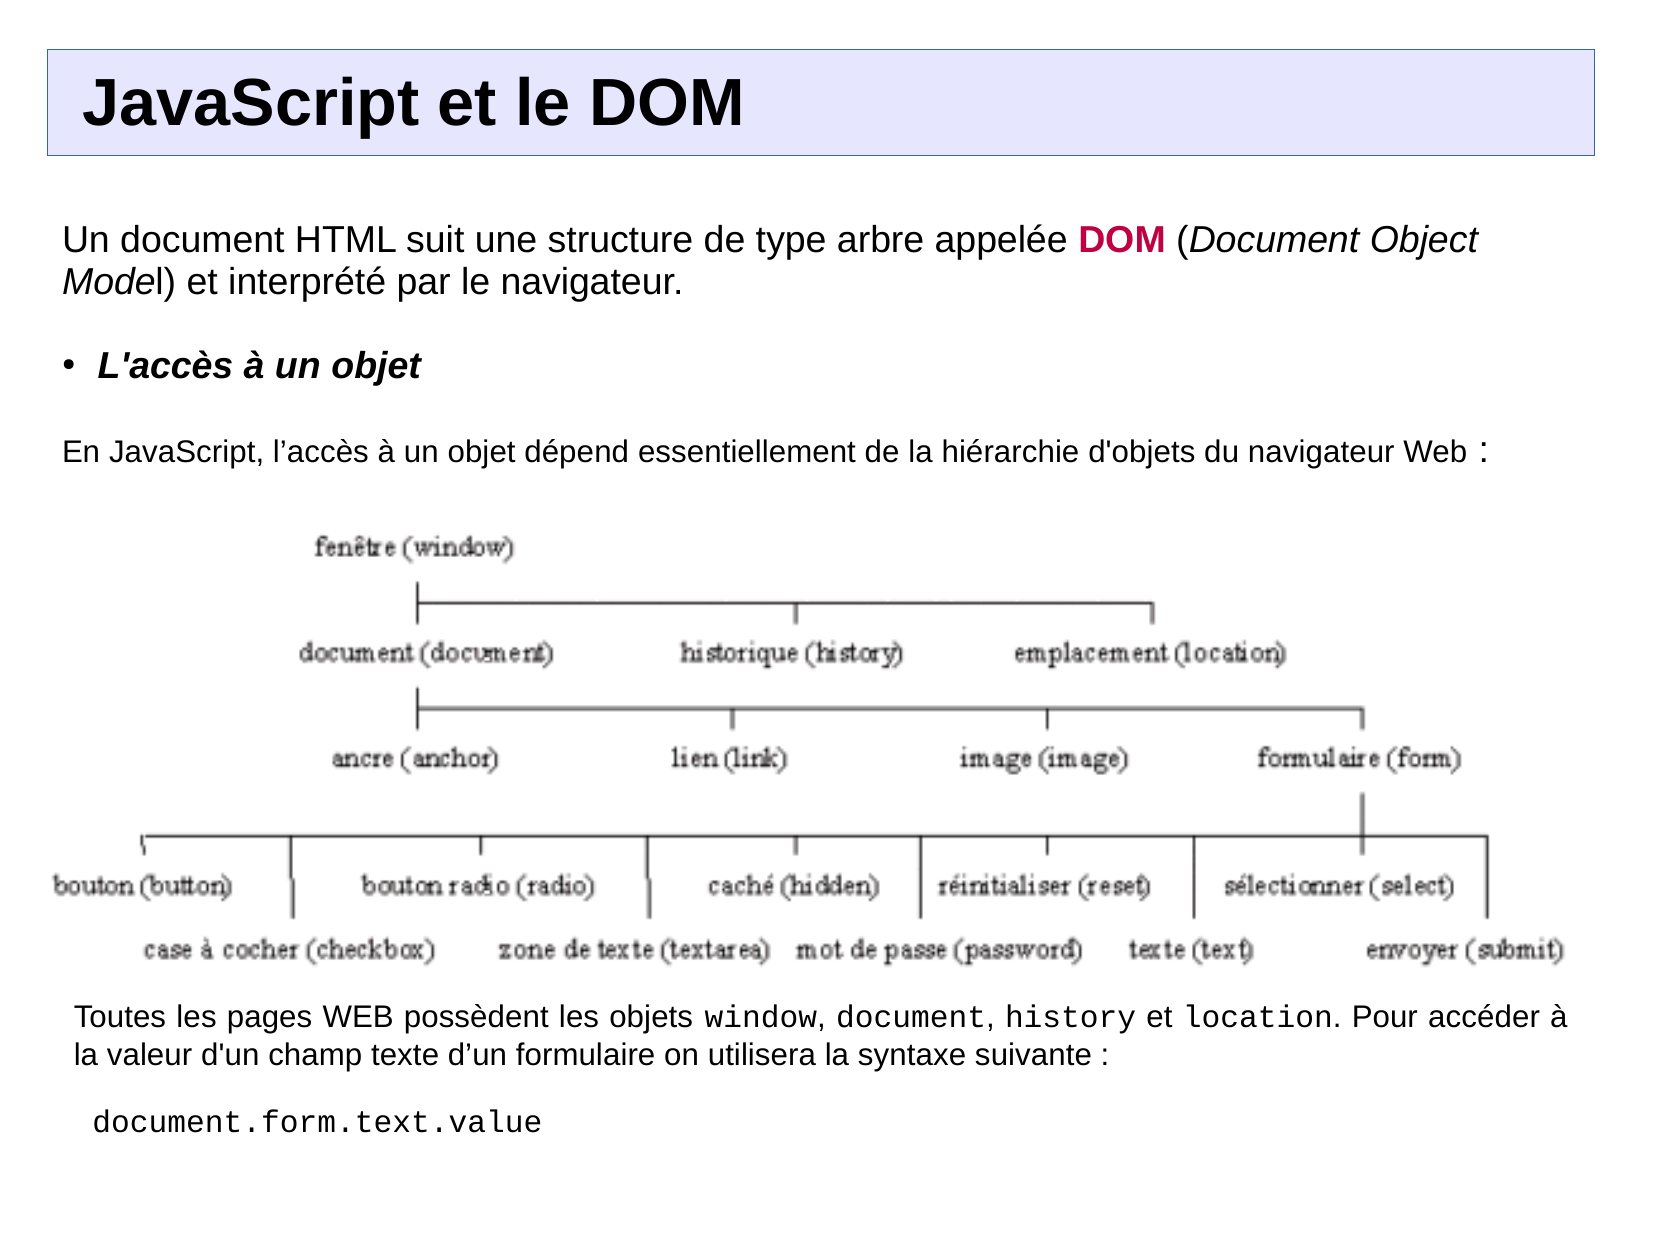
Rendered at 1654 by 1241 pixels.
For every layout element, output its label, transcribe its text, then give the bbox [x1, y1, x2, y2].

text_box Un document HTML suit une structure de type arbre appelée DOM (Document Object Model) et interprété par le navigateur. L'accès à un objet En JavaScript, l’accès à un objet dépend essentiellement de la hiérarchie d'objets du navigateur Web : [47, 211, 1571, 519]
picture [35, 519, 1578, 993]
text_box [1571, 49, 1595, 156]
text_box [47, 49, 82, 156]
title JavaScript et le DOM [82, 49, 1571, 156]
text_box Toutes les pages WEB possèdent les objets window, document, history et location. Pour accéder à la valeur d'un champ texte d’un formulaire on utilisera la syntaxe suivante : document.form.text.value [59, 992, 1583, 1192]
